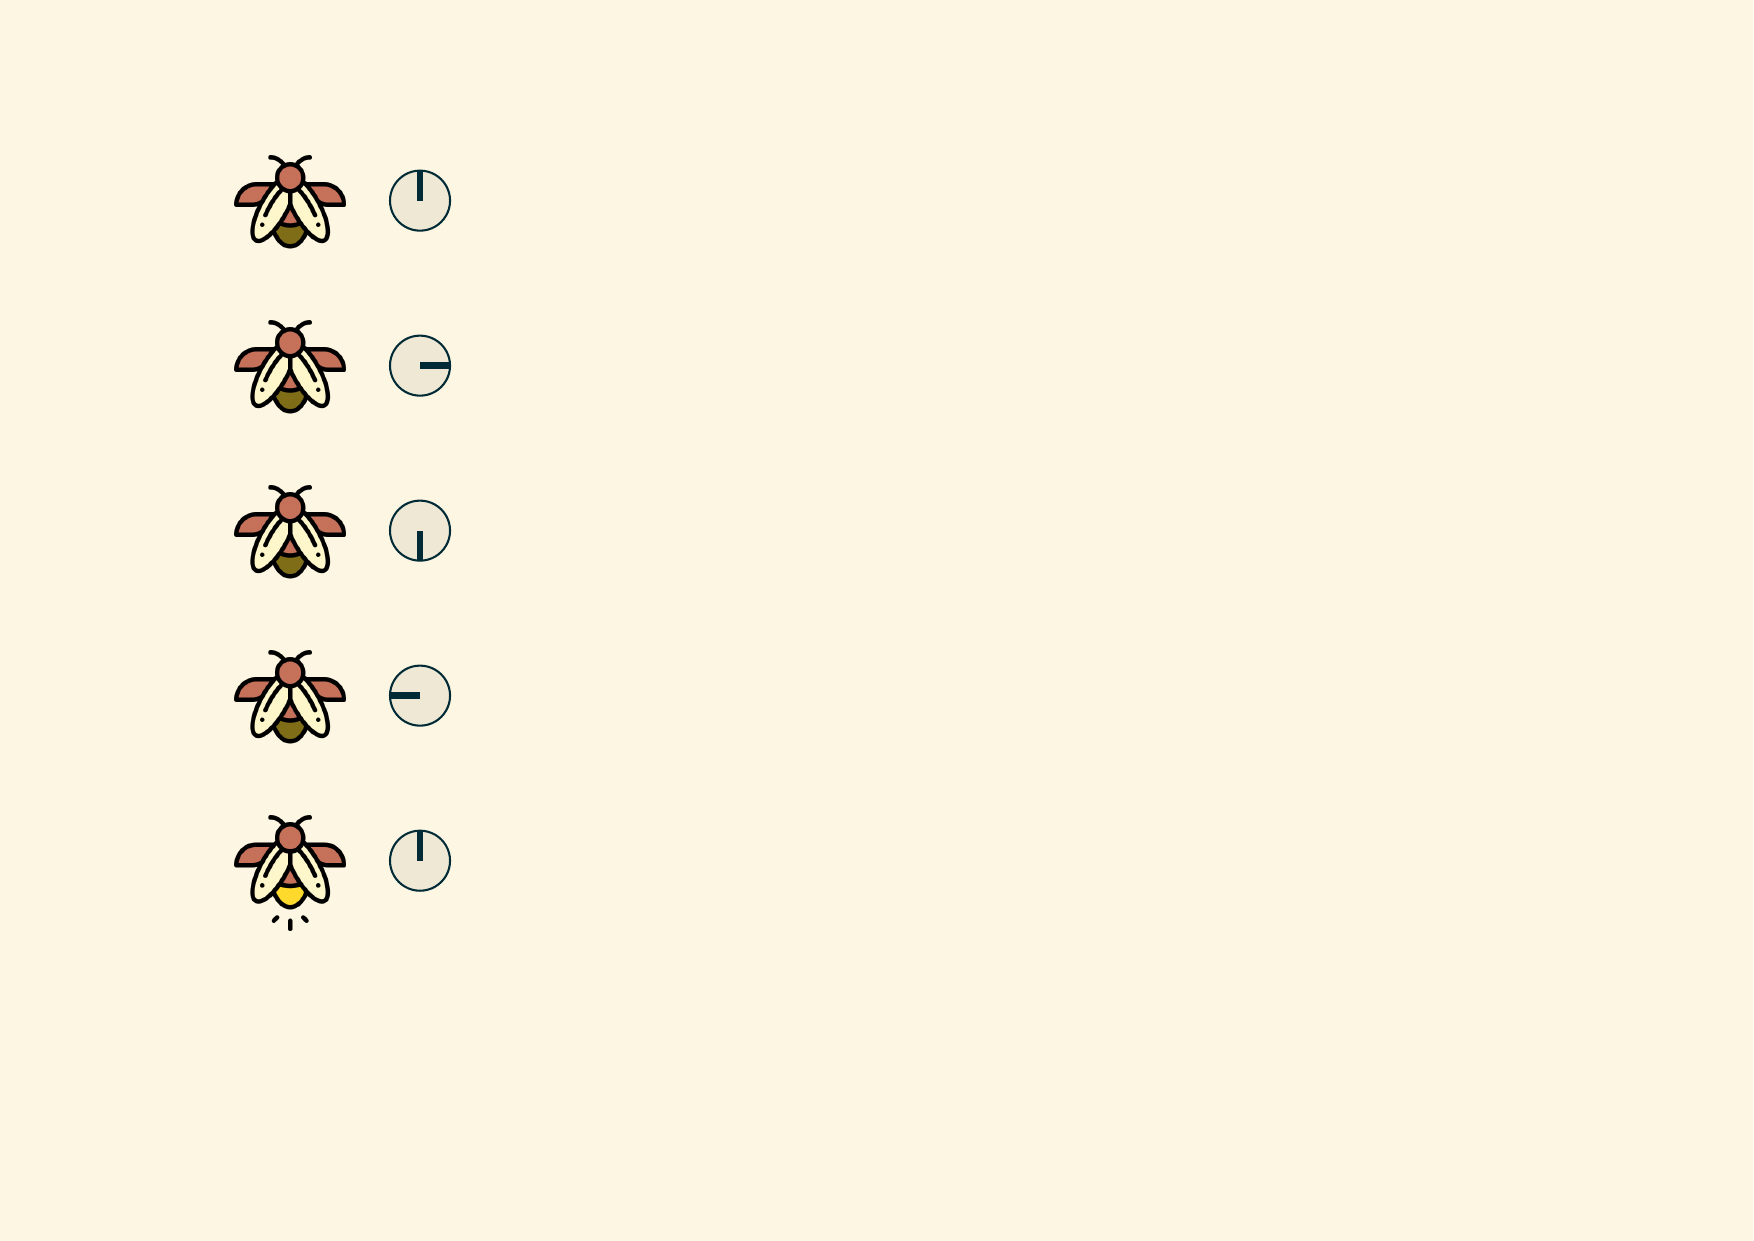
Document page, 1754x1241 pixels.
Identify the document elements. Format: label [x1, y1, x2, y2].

picture [234, 815, 346, 931]
picture [234, 485, 346, 601]
text_box [390, 830, 451, 891]
picture [234, 320, 346, 436]
picture [234, 650, 346, 766]
text_box [390, 500, 451, 561]
picture [234, 155, 346, 271]
text_box [390, 335, 450, 396]
text_box [390, 170, 451, 231]
text_box [390, 665, 451, 726]
